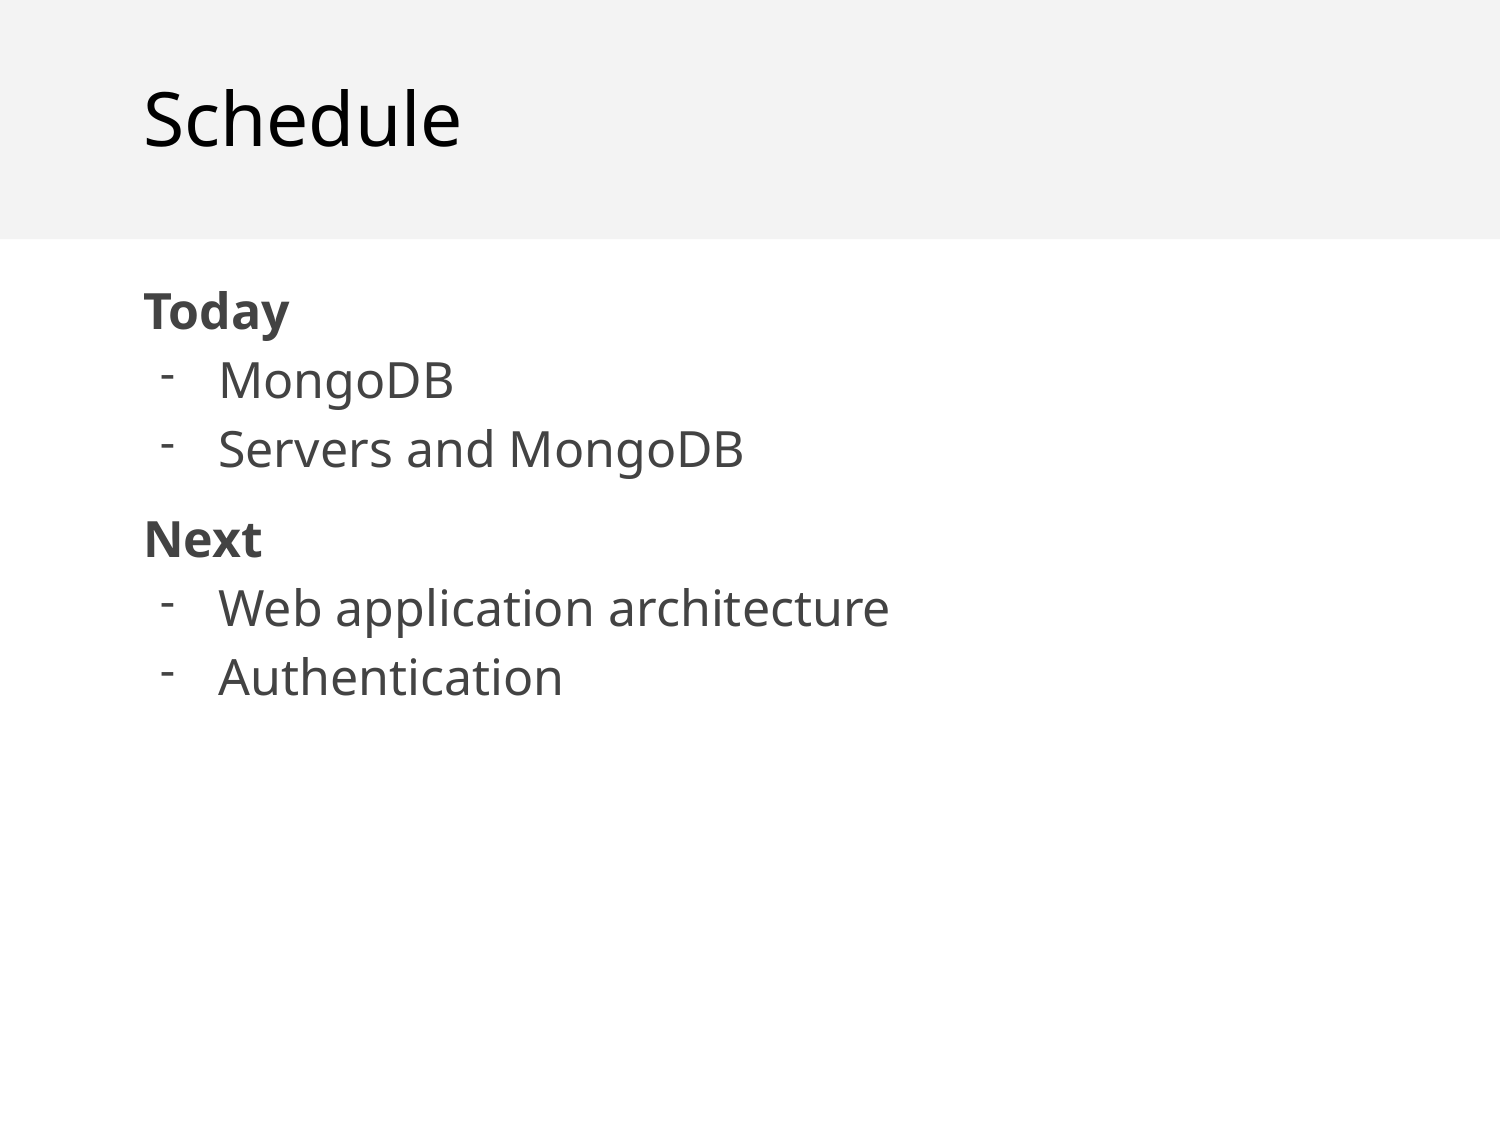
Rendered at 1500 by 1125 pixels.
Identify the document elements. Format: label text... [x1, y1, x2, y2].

title Schedule [128, 56, 1372, 183]
list Today MongoDB Servers and MongoDB Next Web application architecture Authentication [128, 255, 1372, 1074]
